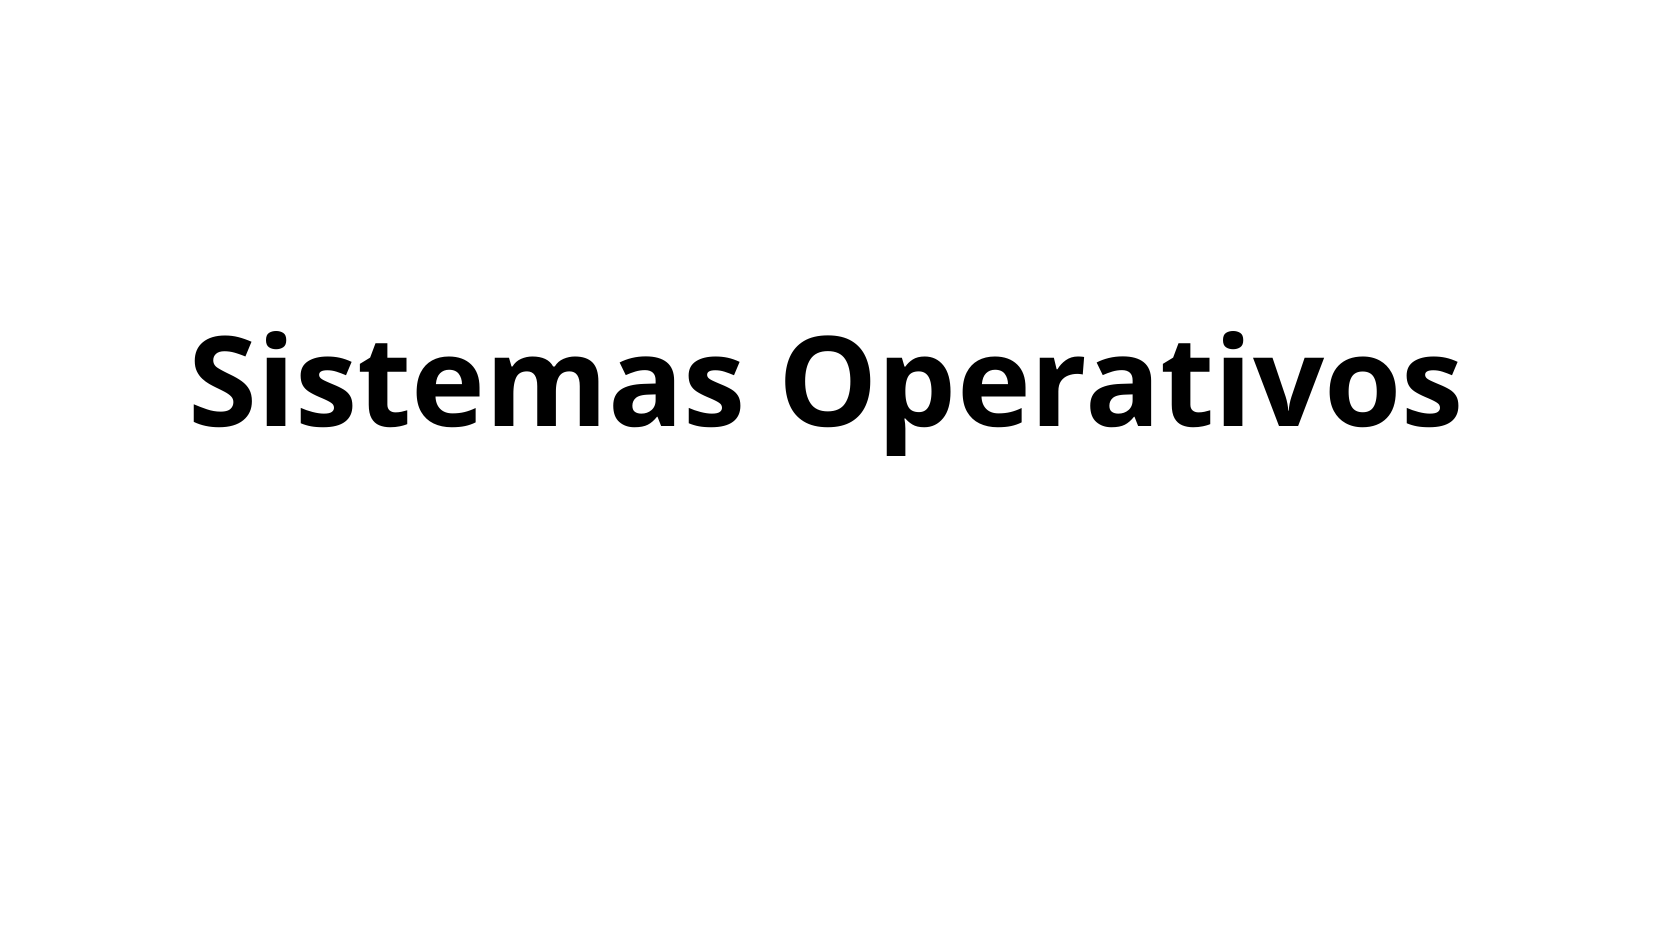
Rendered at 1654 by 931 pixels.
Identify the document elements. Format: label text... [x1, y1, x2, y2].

subtitle Sistemas Operativos [82, 70, 1571, 686]
